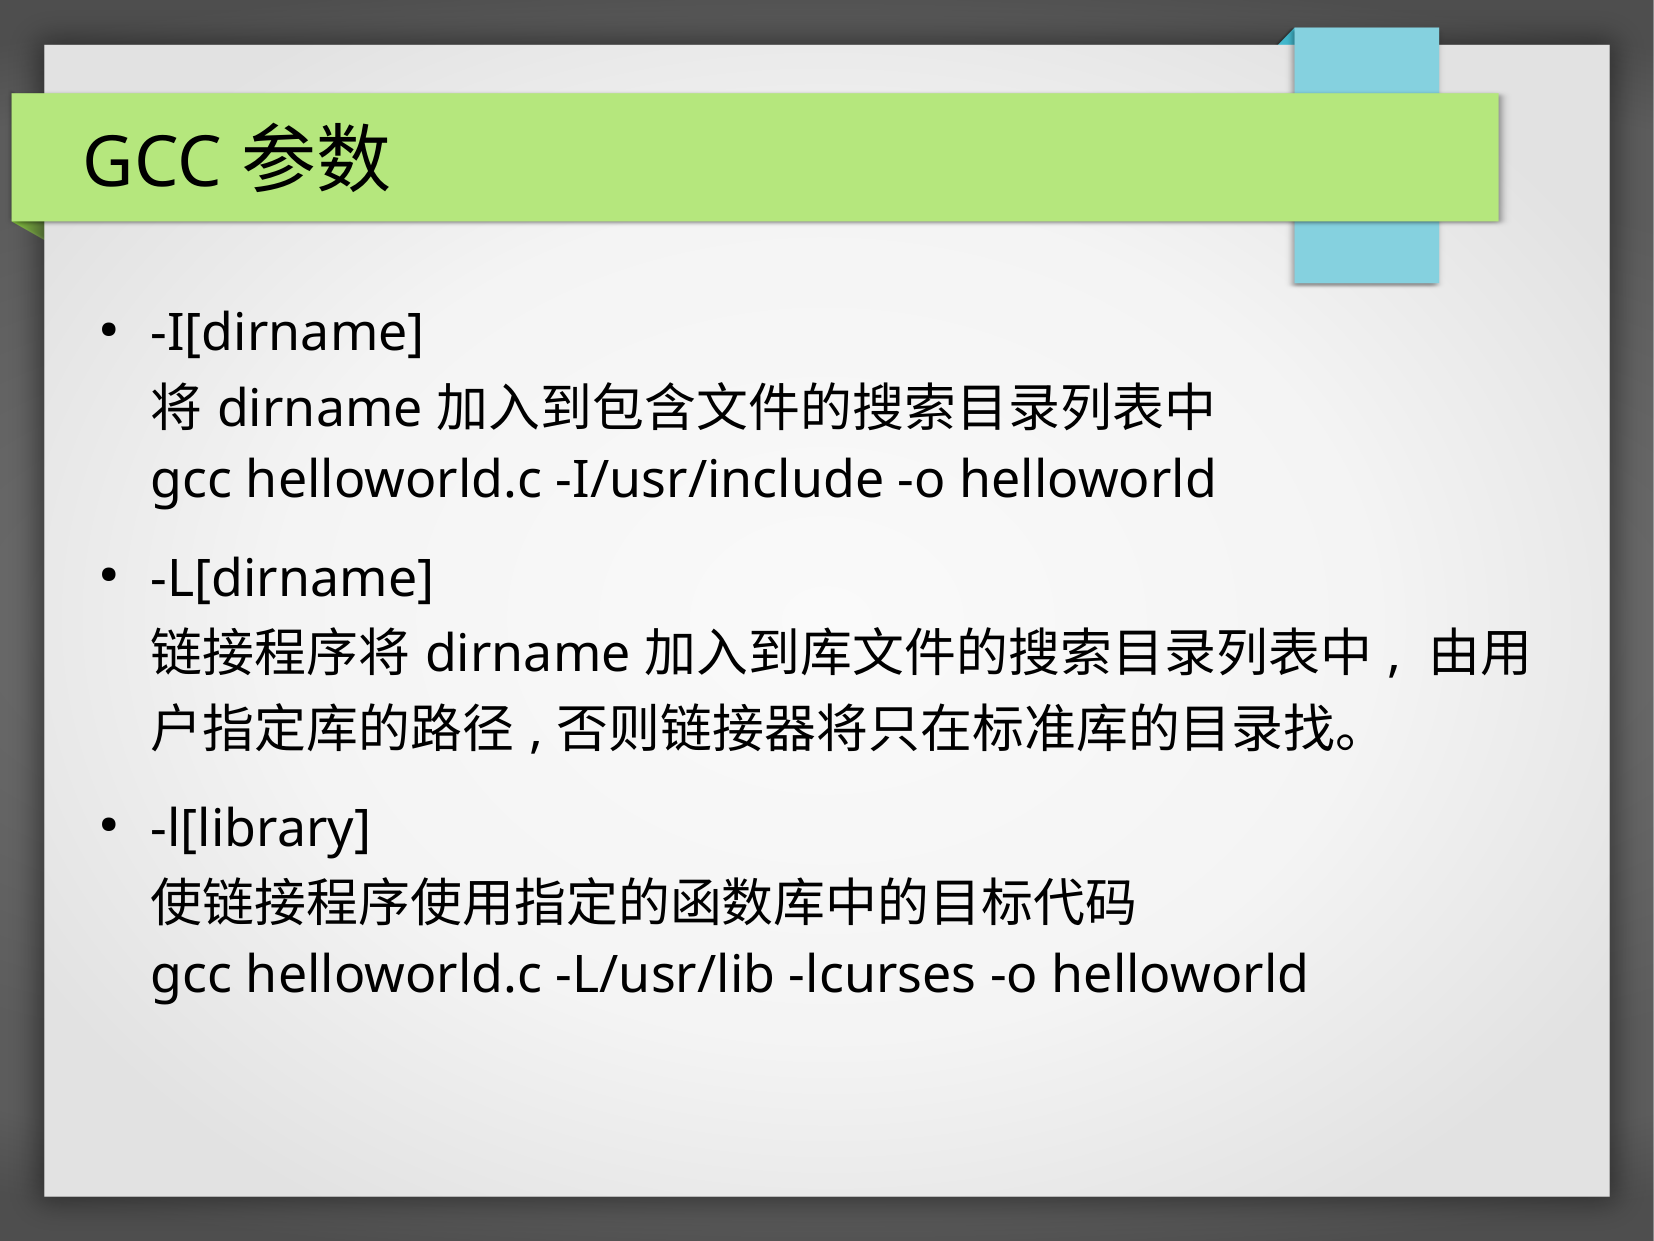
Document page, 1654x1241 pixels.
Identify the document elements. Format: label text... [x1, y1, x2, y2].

list -I[dirname] 将dirname加入到包含文件的搜索目录列表中 gcc helloworld.c -I/usr/include -o helloworld -L[dirname] 链接程序将dirname加入到库文件的搜索目录列表中, 由用户指定库的路径,否则链接器将只在标准库的目录找。 -l[library] 使链接程序使用指定的函数库中的目标代码 gcc helloworld.c -L/usr/lib -lcurses -o helloworld [82, 295, 1571, 1015]
title GCC参数 [82, 94, 1264, 213]
picture [0, 0, 1654, 1241]
